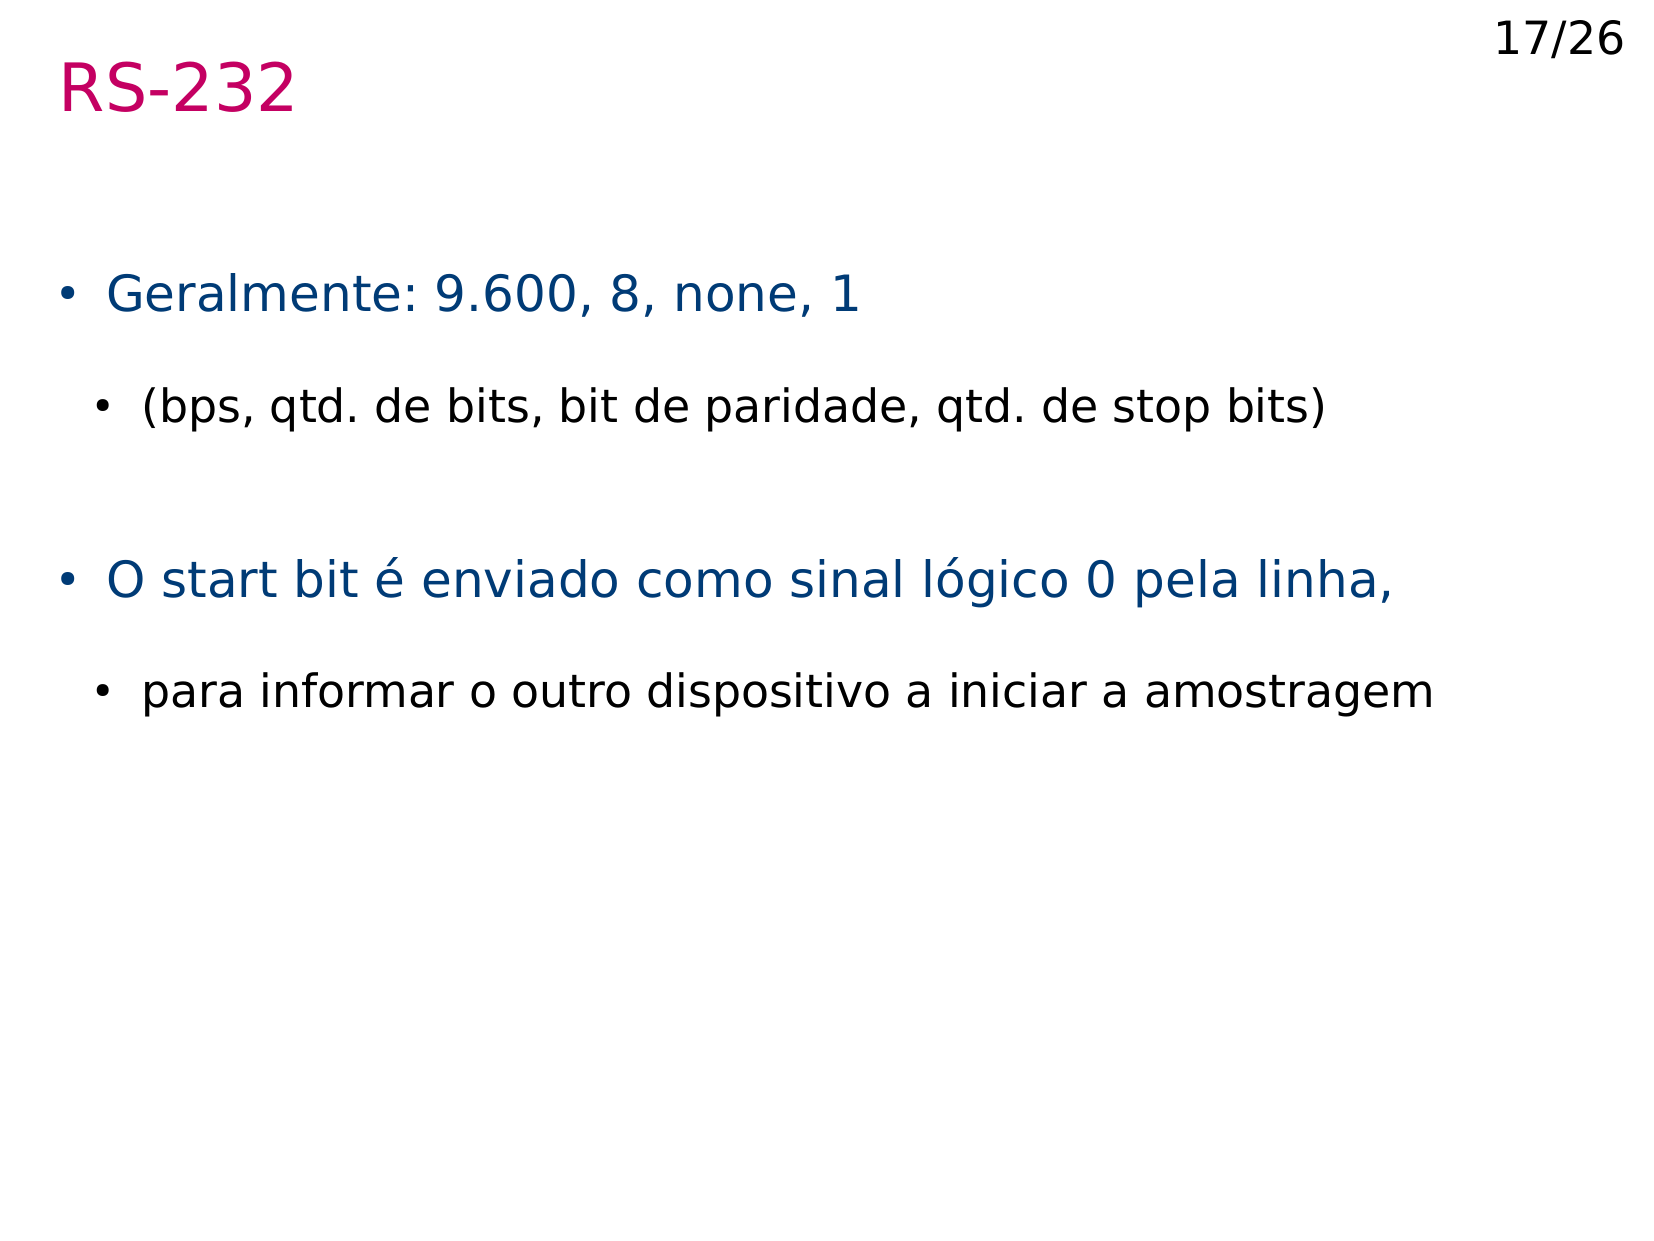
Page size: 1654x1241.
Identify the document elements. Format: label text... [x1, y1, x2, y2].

list Geralmente: 9.600, 8, none, 1 (bps, qtd. de bits, bit de paridade, qtd. de stop bits) O start bit é enviado como sinal lógico 0 pela linha, para informar o outro dispositivo a iniciar a amostragem [59, 236, 1625, 1211]
title RS-232 [59, 29, 1625, 148]
